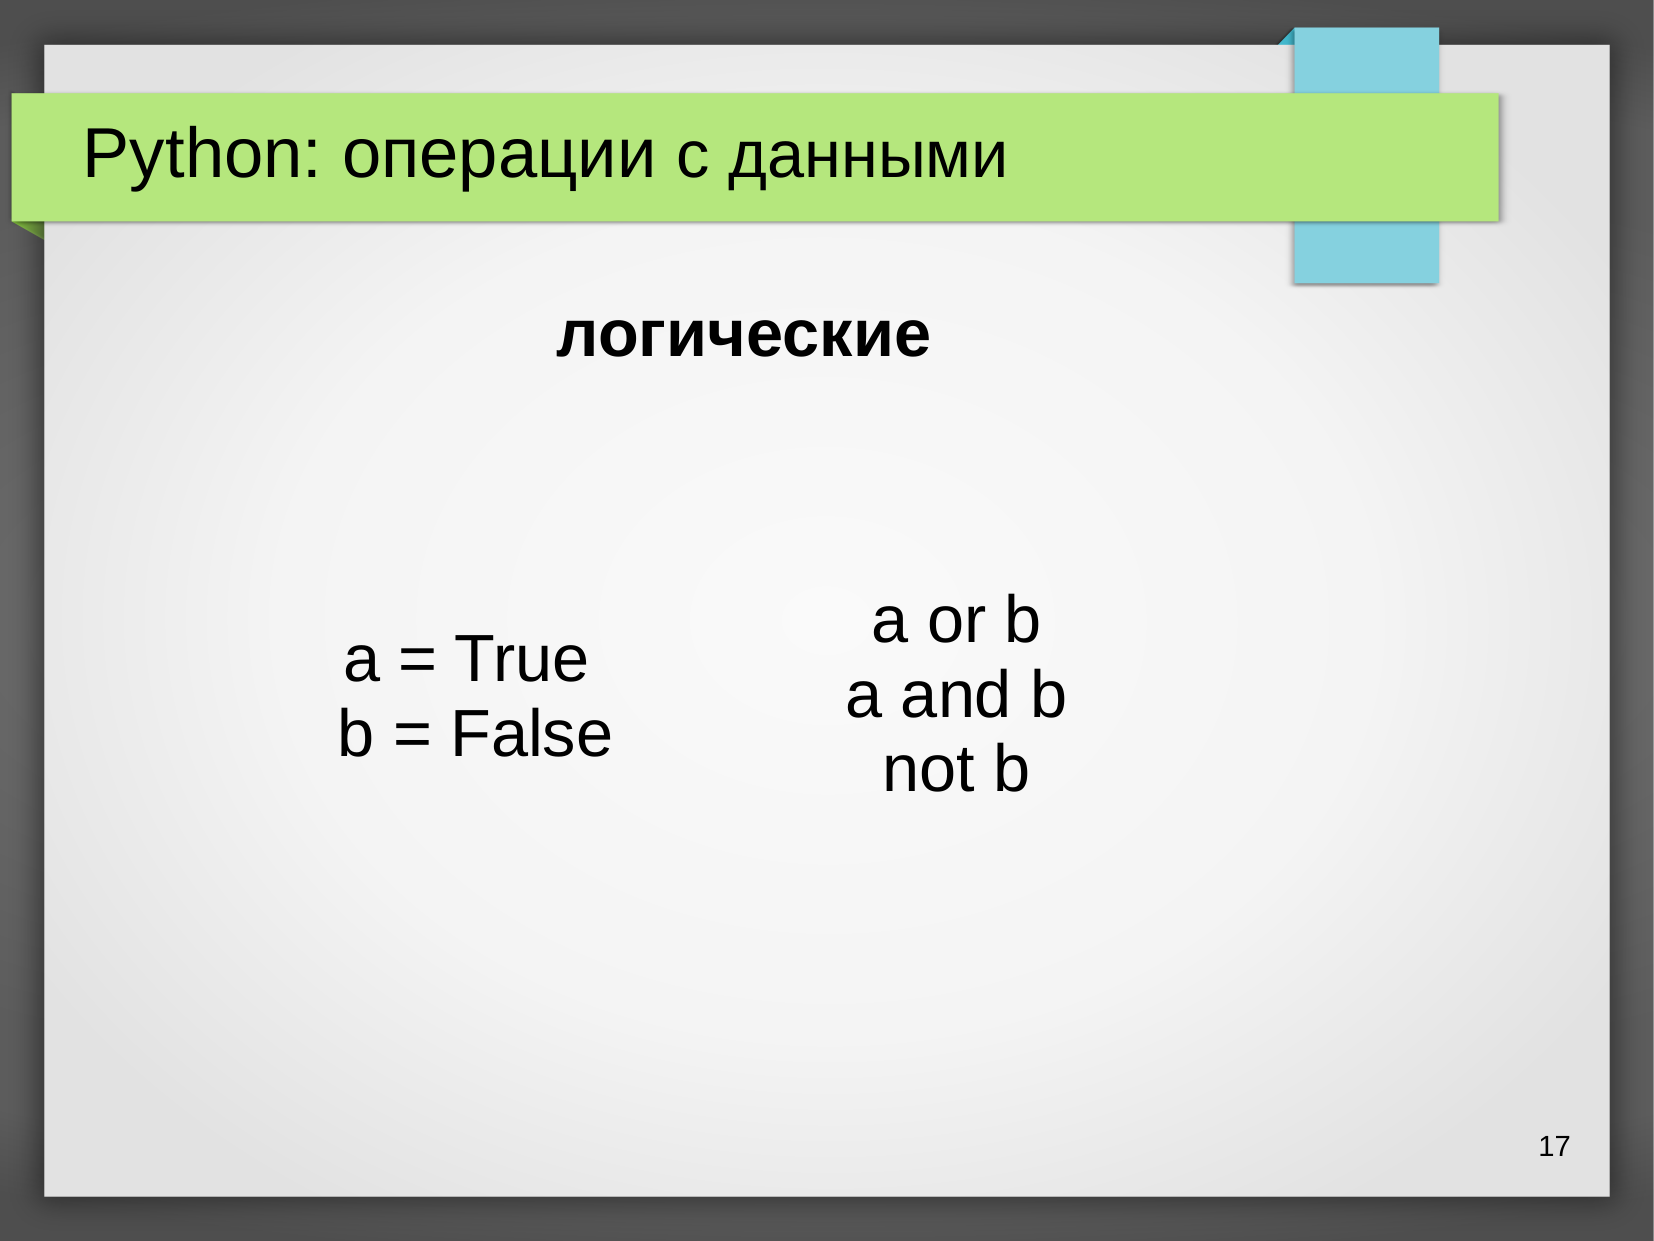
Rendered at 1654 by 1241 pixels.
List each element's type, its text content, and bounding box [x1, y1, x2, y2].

text_box a = True b = False [224, 552, 709, 839]
picture [0, 0, 1654, 1241]
text_box логические [448, 257, 1040, 485]
text_box a or b a and b not b [767, 507, 1146, 1030]
title Python: операции с данными [82, 49, 1571, 257]
